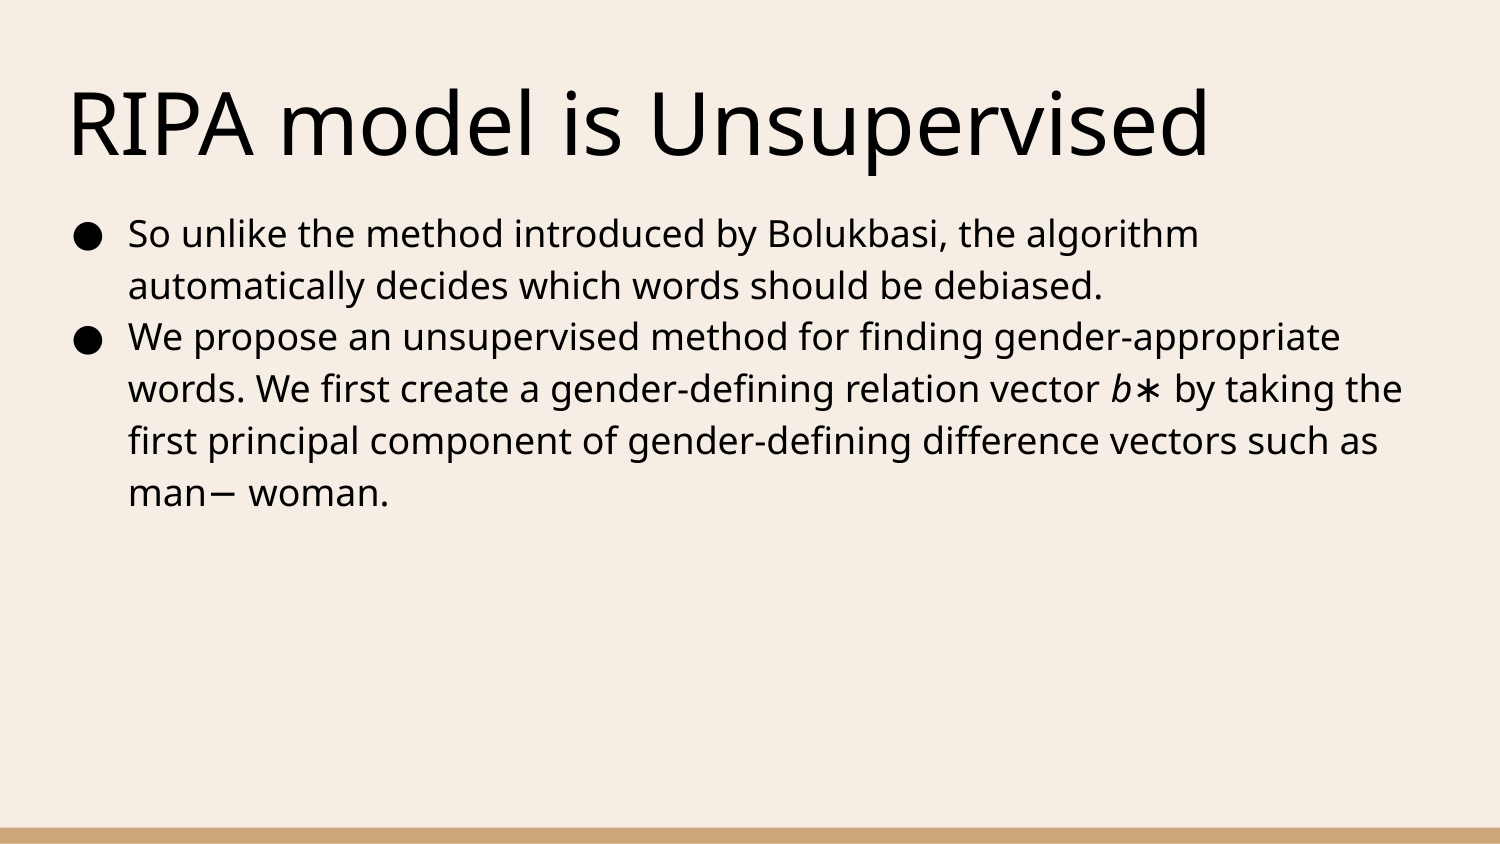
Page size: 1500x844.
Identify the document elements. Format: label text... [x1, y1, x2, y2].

list So unlike the method introduced by Bolukbasi, the algorithm automatically decides which words should be debiased. We propose an unsupervised method for finding gender-appropriate words. We first create a gender-defining relation vector b∗ by taking the first principal component of gender-defining difference vectors such as man− woman. [37, 188, 1436, 739]
title RIPA model is Unsupervised [51, 51, 1449, 189]
